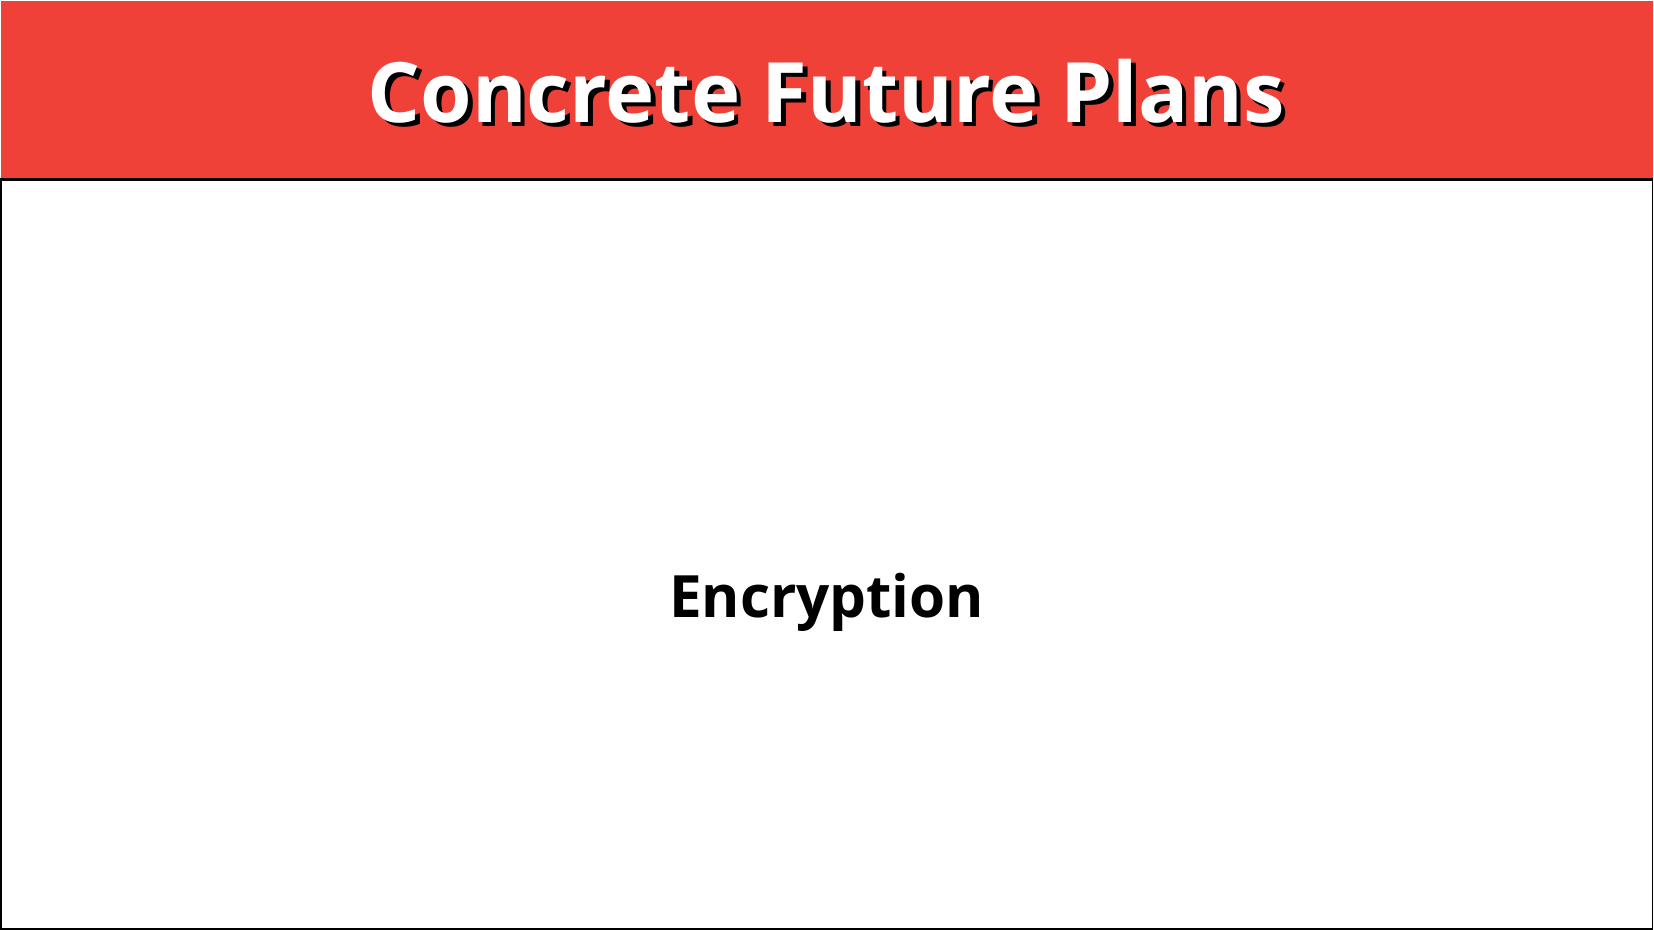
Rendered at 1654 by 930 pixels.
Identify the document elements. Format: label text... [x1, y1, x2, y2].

text_box Concrete Future Plans [0, 0, 1653, 179]
text_box Encryption [0, 179, 1653, 930]
